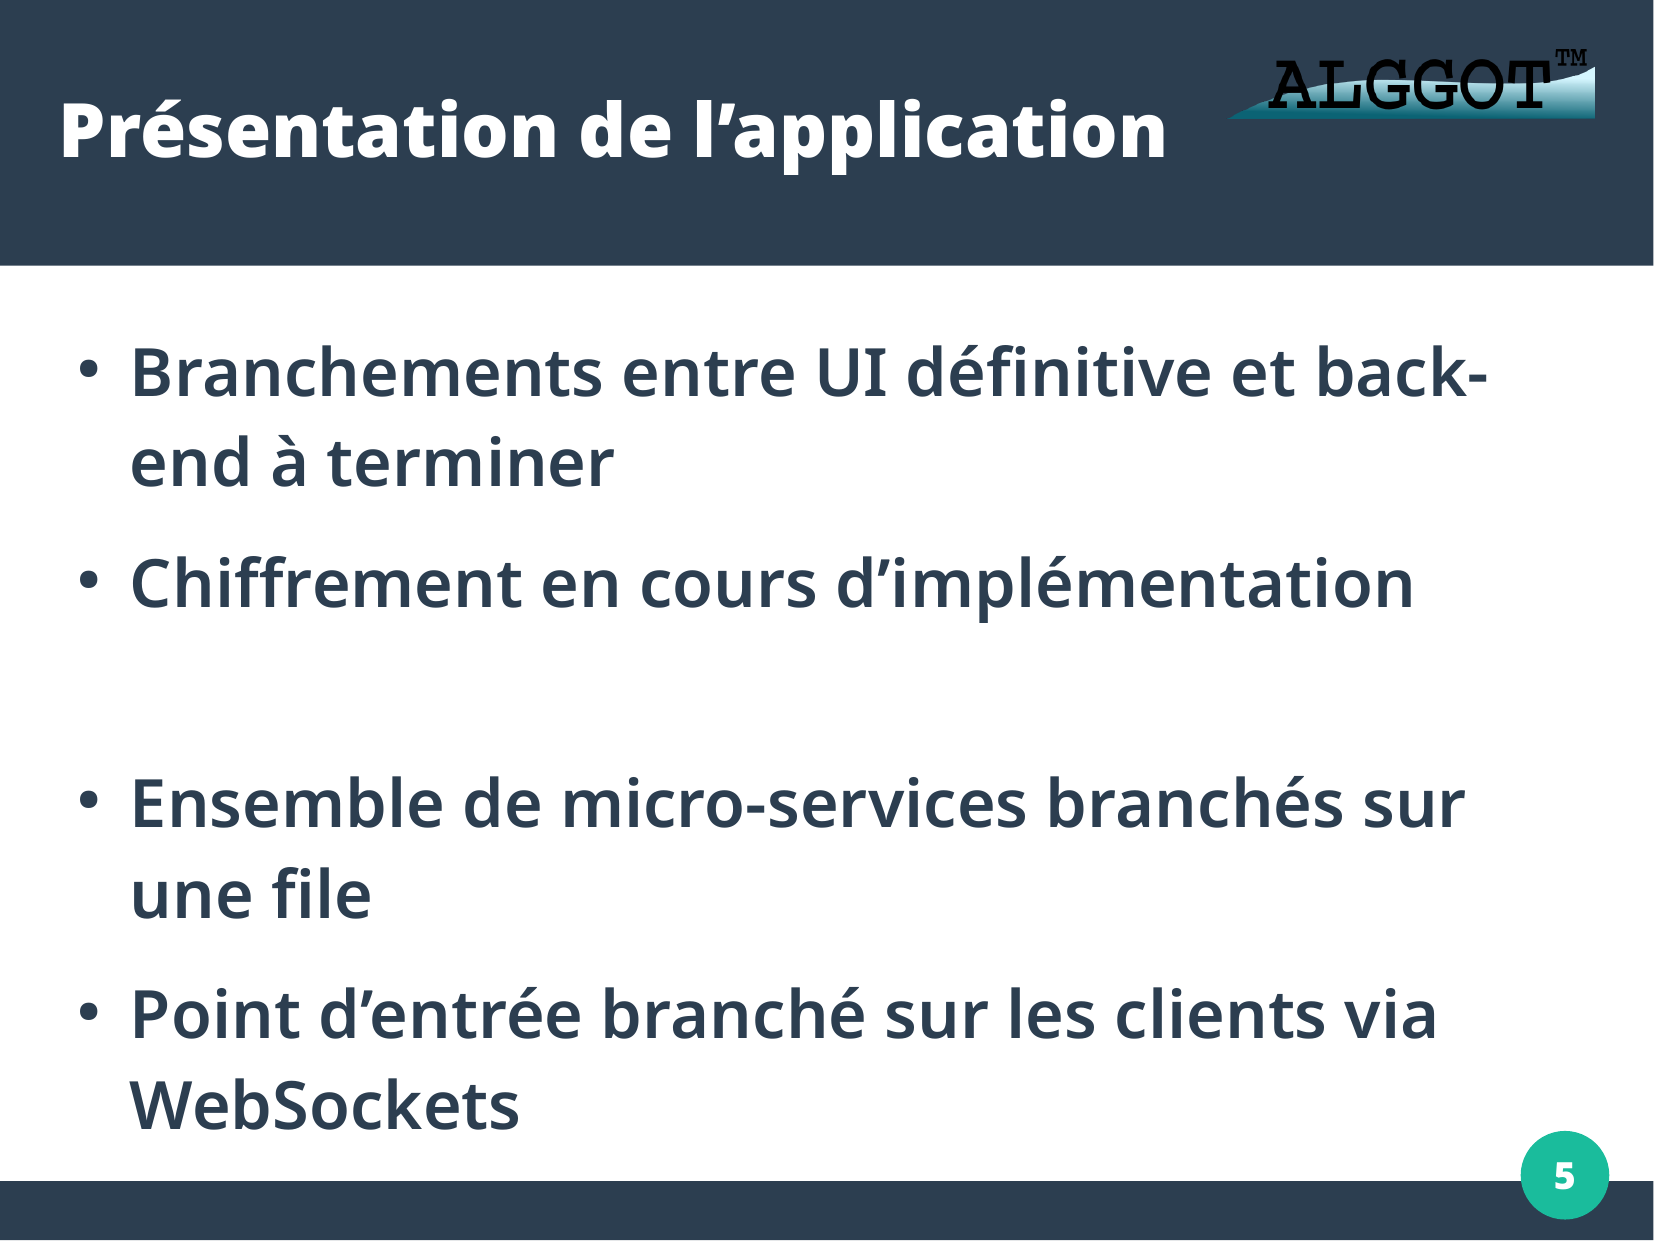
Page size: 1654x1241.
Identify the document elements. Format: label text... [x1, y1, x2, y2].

picture [1227, 49, 1595, 119]
title Présentation de l’application [59, 49, 1227, 207]
list Branchements entre UI définitive et back-end à terminer Chiffrement en cours d’implémentation [59, 324, 1595, 720]
list Ensemble de micro-services branchés sur une file Point d’entrée branché sur les clients via WebSockets [59, 756, 1595, 1151]
